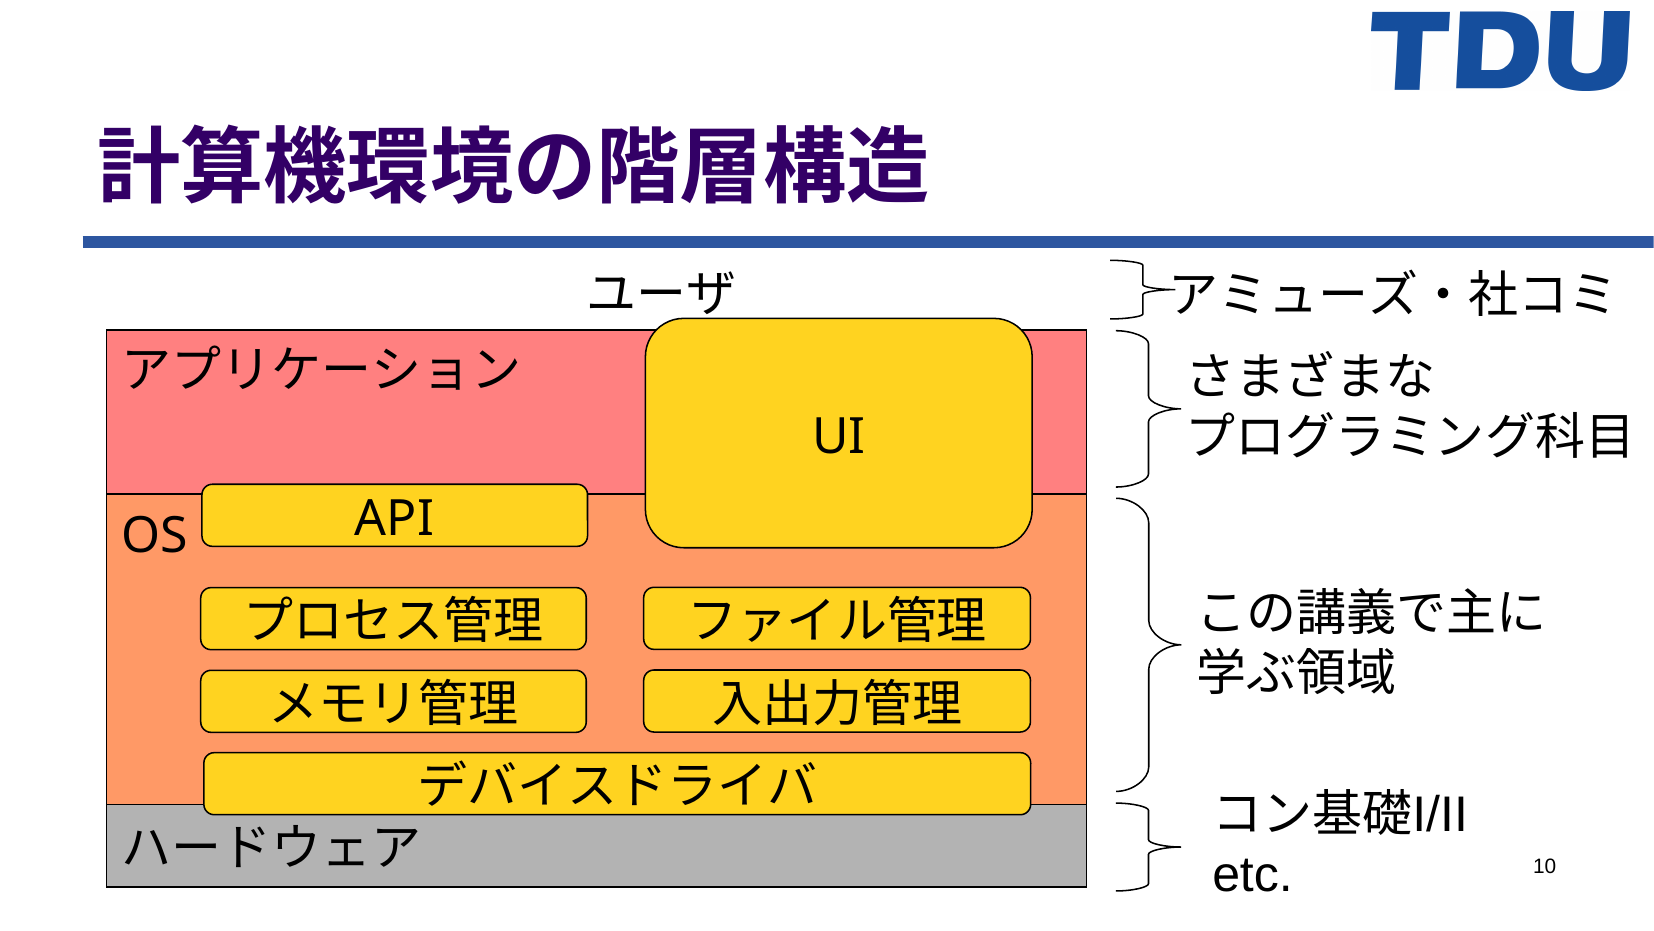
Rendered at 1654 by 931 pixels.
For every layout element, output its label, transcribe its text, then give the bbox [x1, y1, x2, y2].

text_box コン基礎I/II etc. [1197, 773, 1484, 910]
text_box OS [106, 495, 1087, 805]
text_box メモリ管理 [200, 670, 587, 733]
text_box アミューズ・社コミ [1153, 255, 1634, 331]
text_box ハードウェア [106, 805, 1087, 888]
text_box デバイスドライバ [203, 752, 1031, 815]
picture [1371, 11, 1630, 91]
text_box ユーザ [571, 254, 752, 330]
text_box この講義で主に 学ぶ領域 [1181, 573, 1562, 709]
text_box 入出力管理 [643, 669, 1031, 733]
title 計算機環境の階層構造 [82, 51, 1571, 228]
text_box UI [645, 318, 1033, 548]
text_box さまざまな プログラミング科目 [1170, 336, 1650, 473]
text_box API [201, 484, 588, 547]
text_box アプリケーション [106, 330, 655, 495]
text_box ファイル管理 [643, 587, 1031, 650]
text_box アプリケーション [1023, 330, 1087, 495]
text_box プロセス管理 [200, 587, 587, 650]
